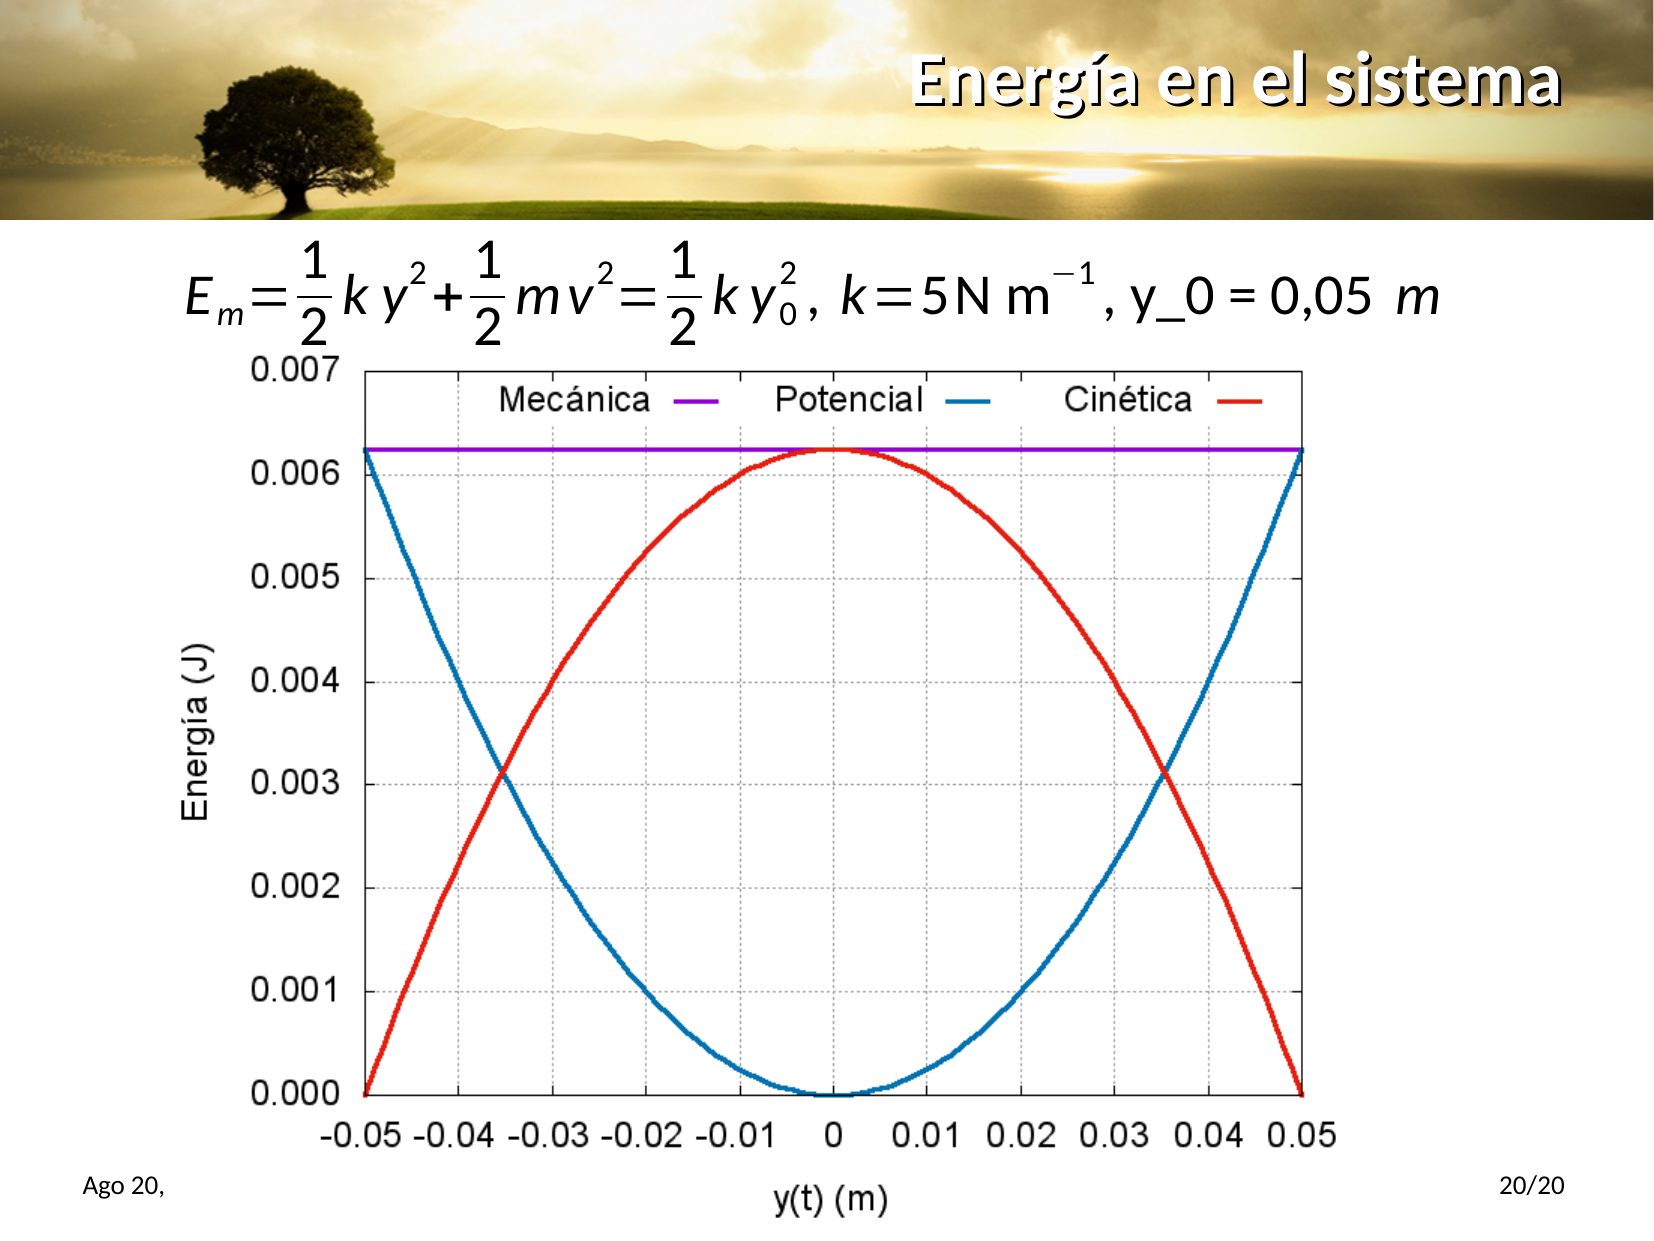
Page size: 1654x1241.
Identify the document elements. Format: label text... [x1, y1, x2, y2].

title Energía en el sistema [75, 19, 1564, 151]
chart [177, 235, 1456, 431]
picture [165, 329, 1366, 1231]
picture [0, 0, 1654, 220]
